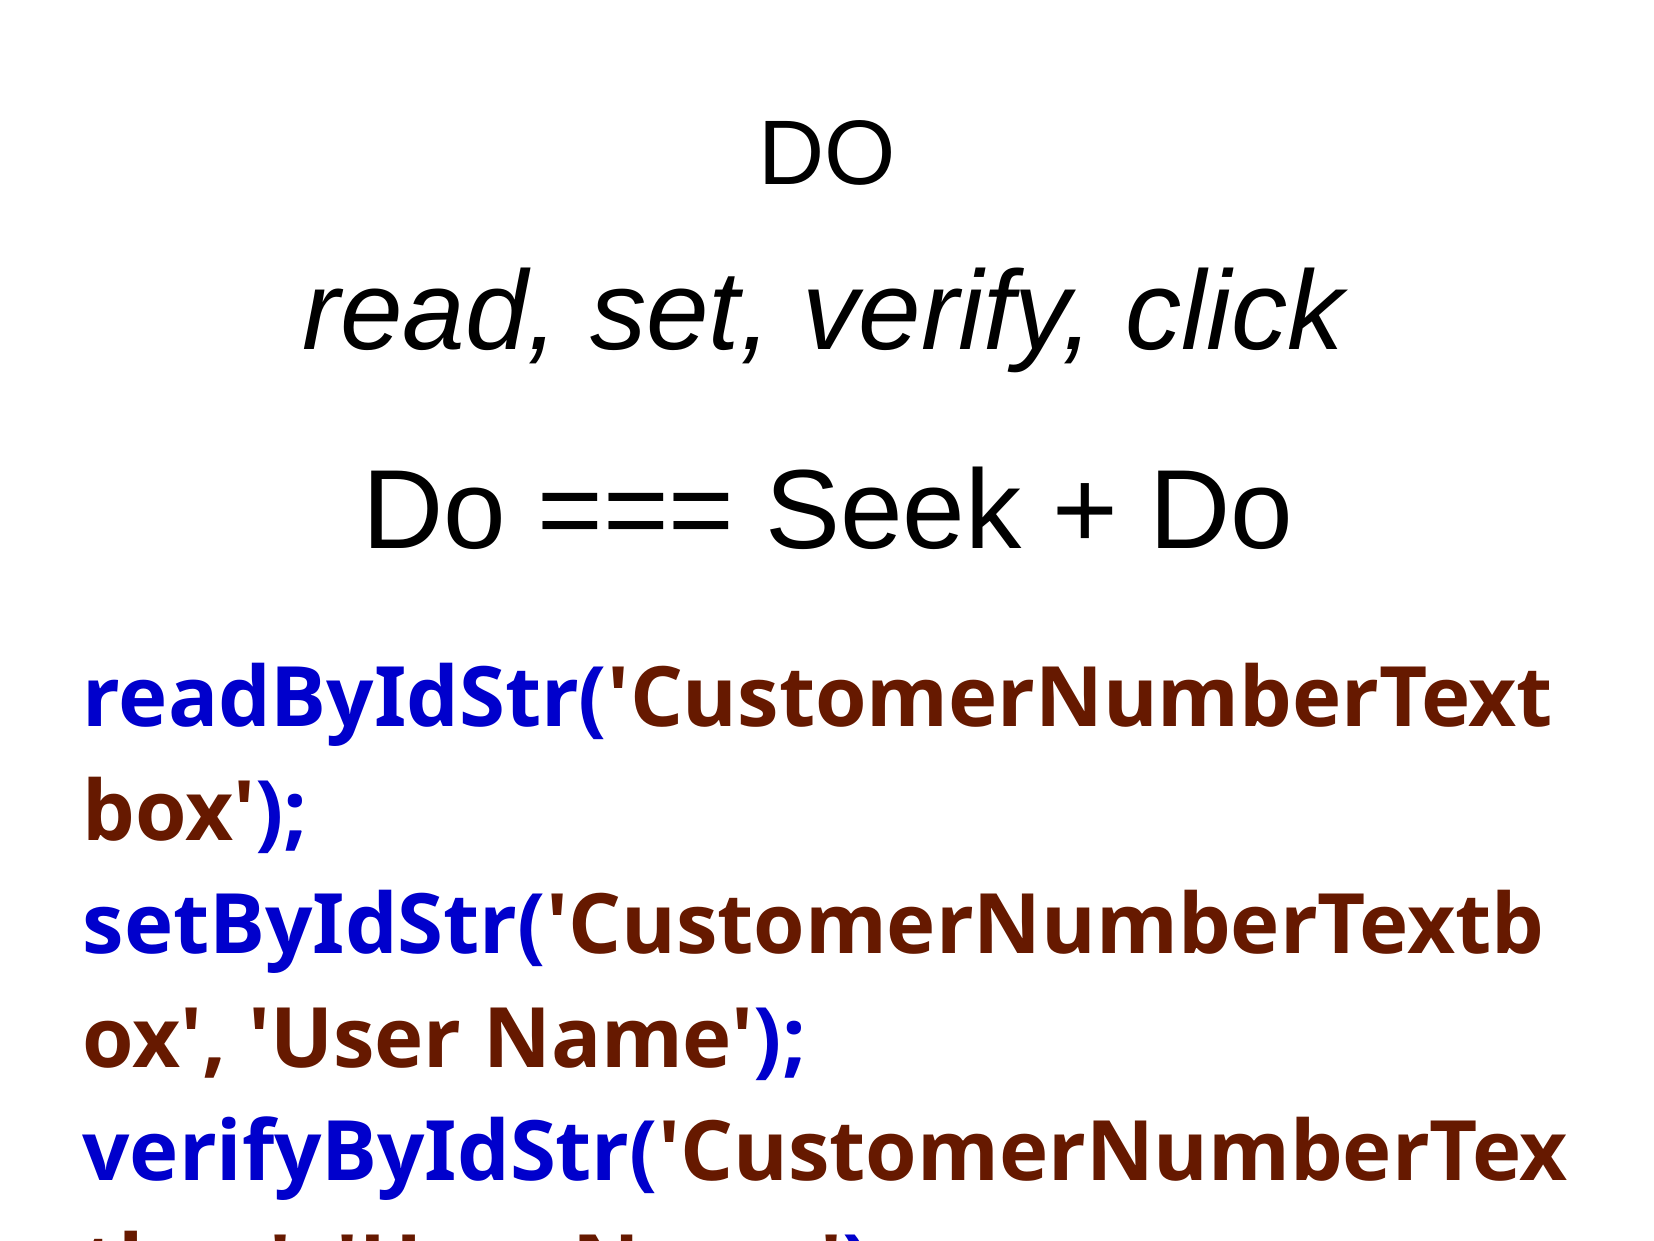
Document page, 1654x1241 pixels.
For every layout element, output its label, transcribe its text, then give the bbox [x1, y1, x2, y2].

text_box readByIdStr('CustomerNumberTextbox'); setByIdStr('CustomerNumberTextbox', 'User Name'); verifyByIdStr('CustomerNumberTextbox', 'User Name'); clickByIdStr('CustomerNumberTextbox'); clickByIdStr({ObjectType: 'panel'}, 10000, 10, 'CustomerNumberTextbox'); [82, 637, 1571, 1138]
list read, set, verify, click [79, 248, 1568, 390]
title DO [82, 49, 1571, 257]
list Do === Seek + Do [214, 447, 1443, 573]
